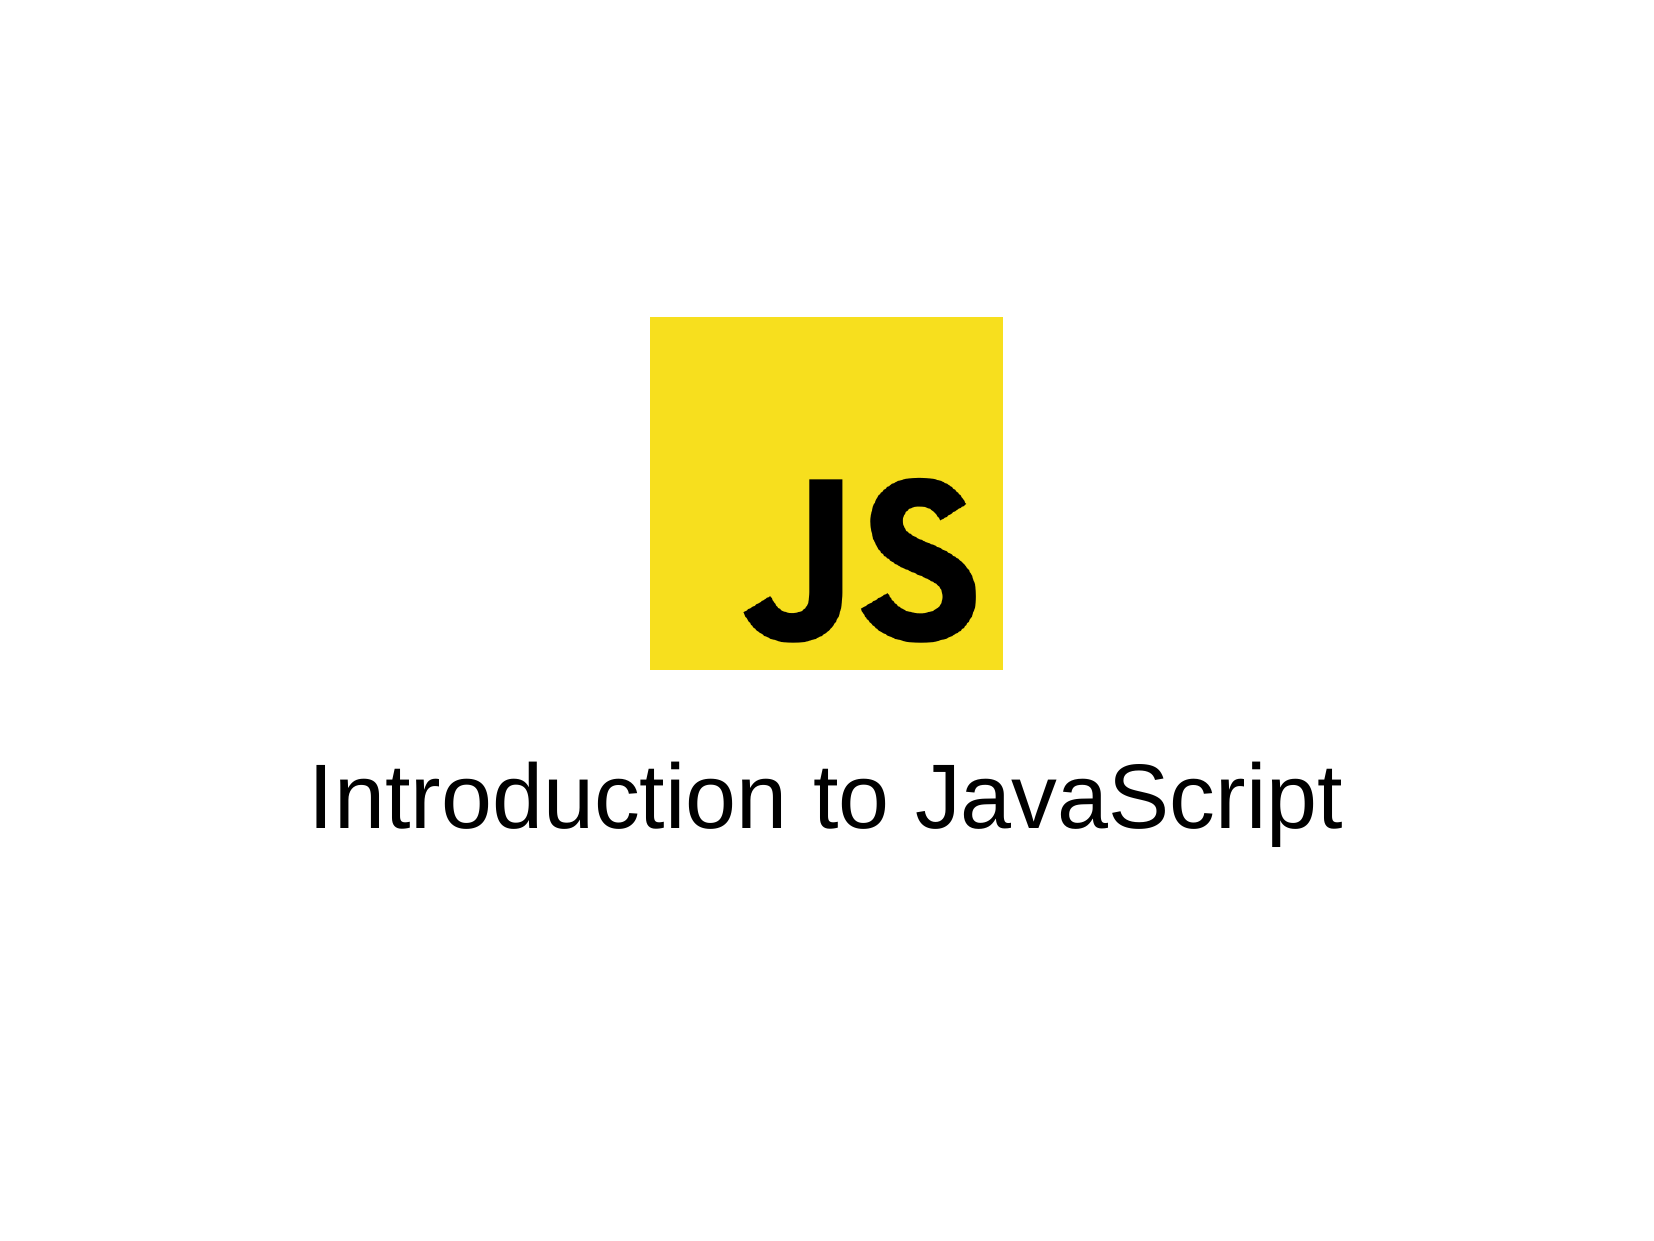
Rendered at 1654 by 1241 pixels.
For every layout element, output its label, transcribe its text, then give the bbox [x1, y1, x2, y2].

picture [650, 317, 1003, 670]
title Introduction to JavaScript [82, 693, 1571, 901]
